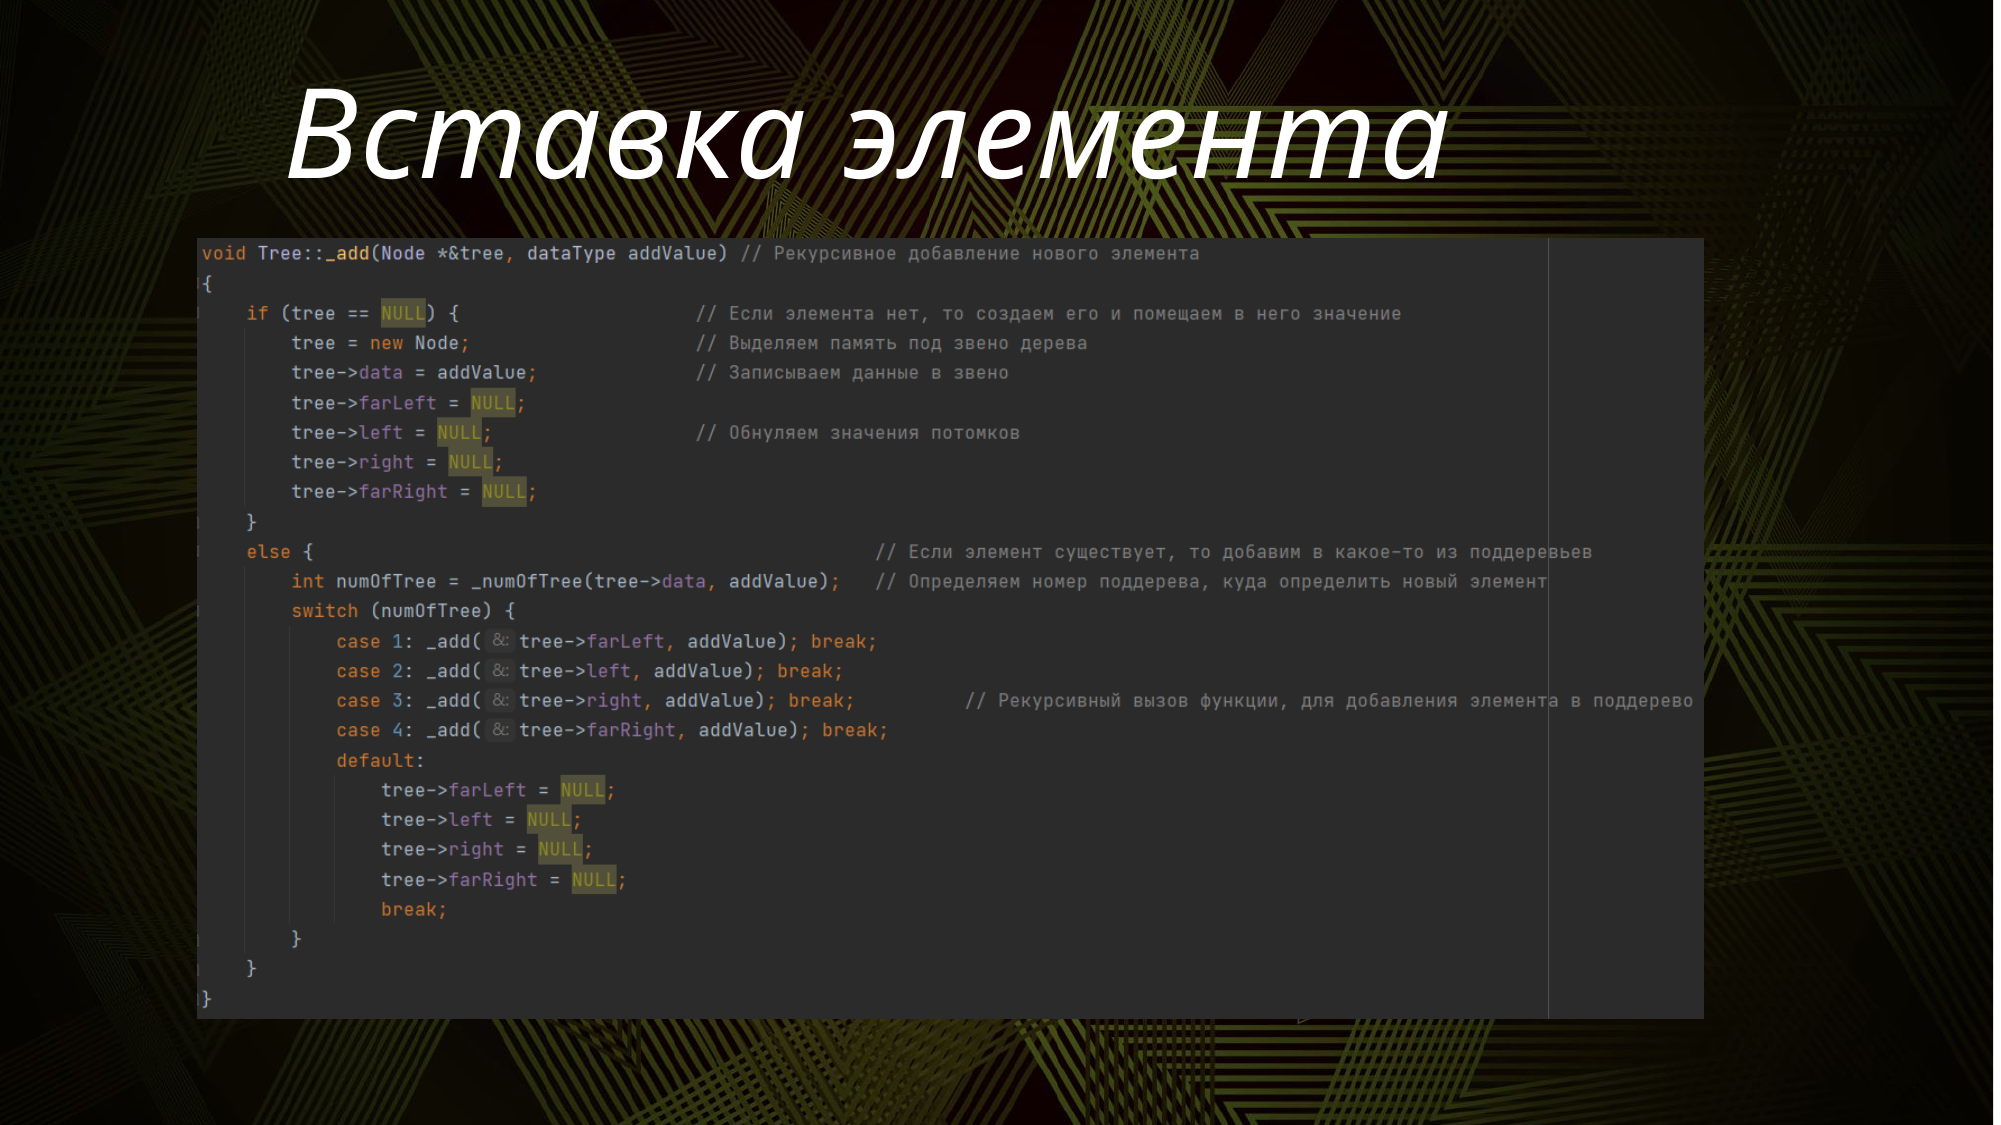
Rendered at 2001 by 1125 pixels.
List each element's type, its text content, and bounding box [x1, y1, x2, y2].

picture [0, 0, 1994, 1125]
title Вставка элемента [268, 62, 2000, 331]
